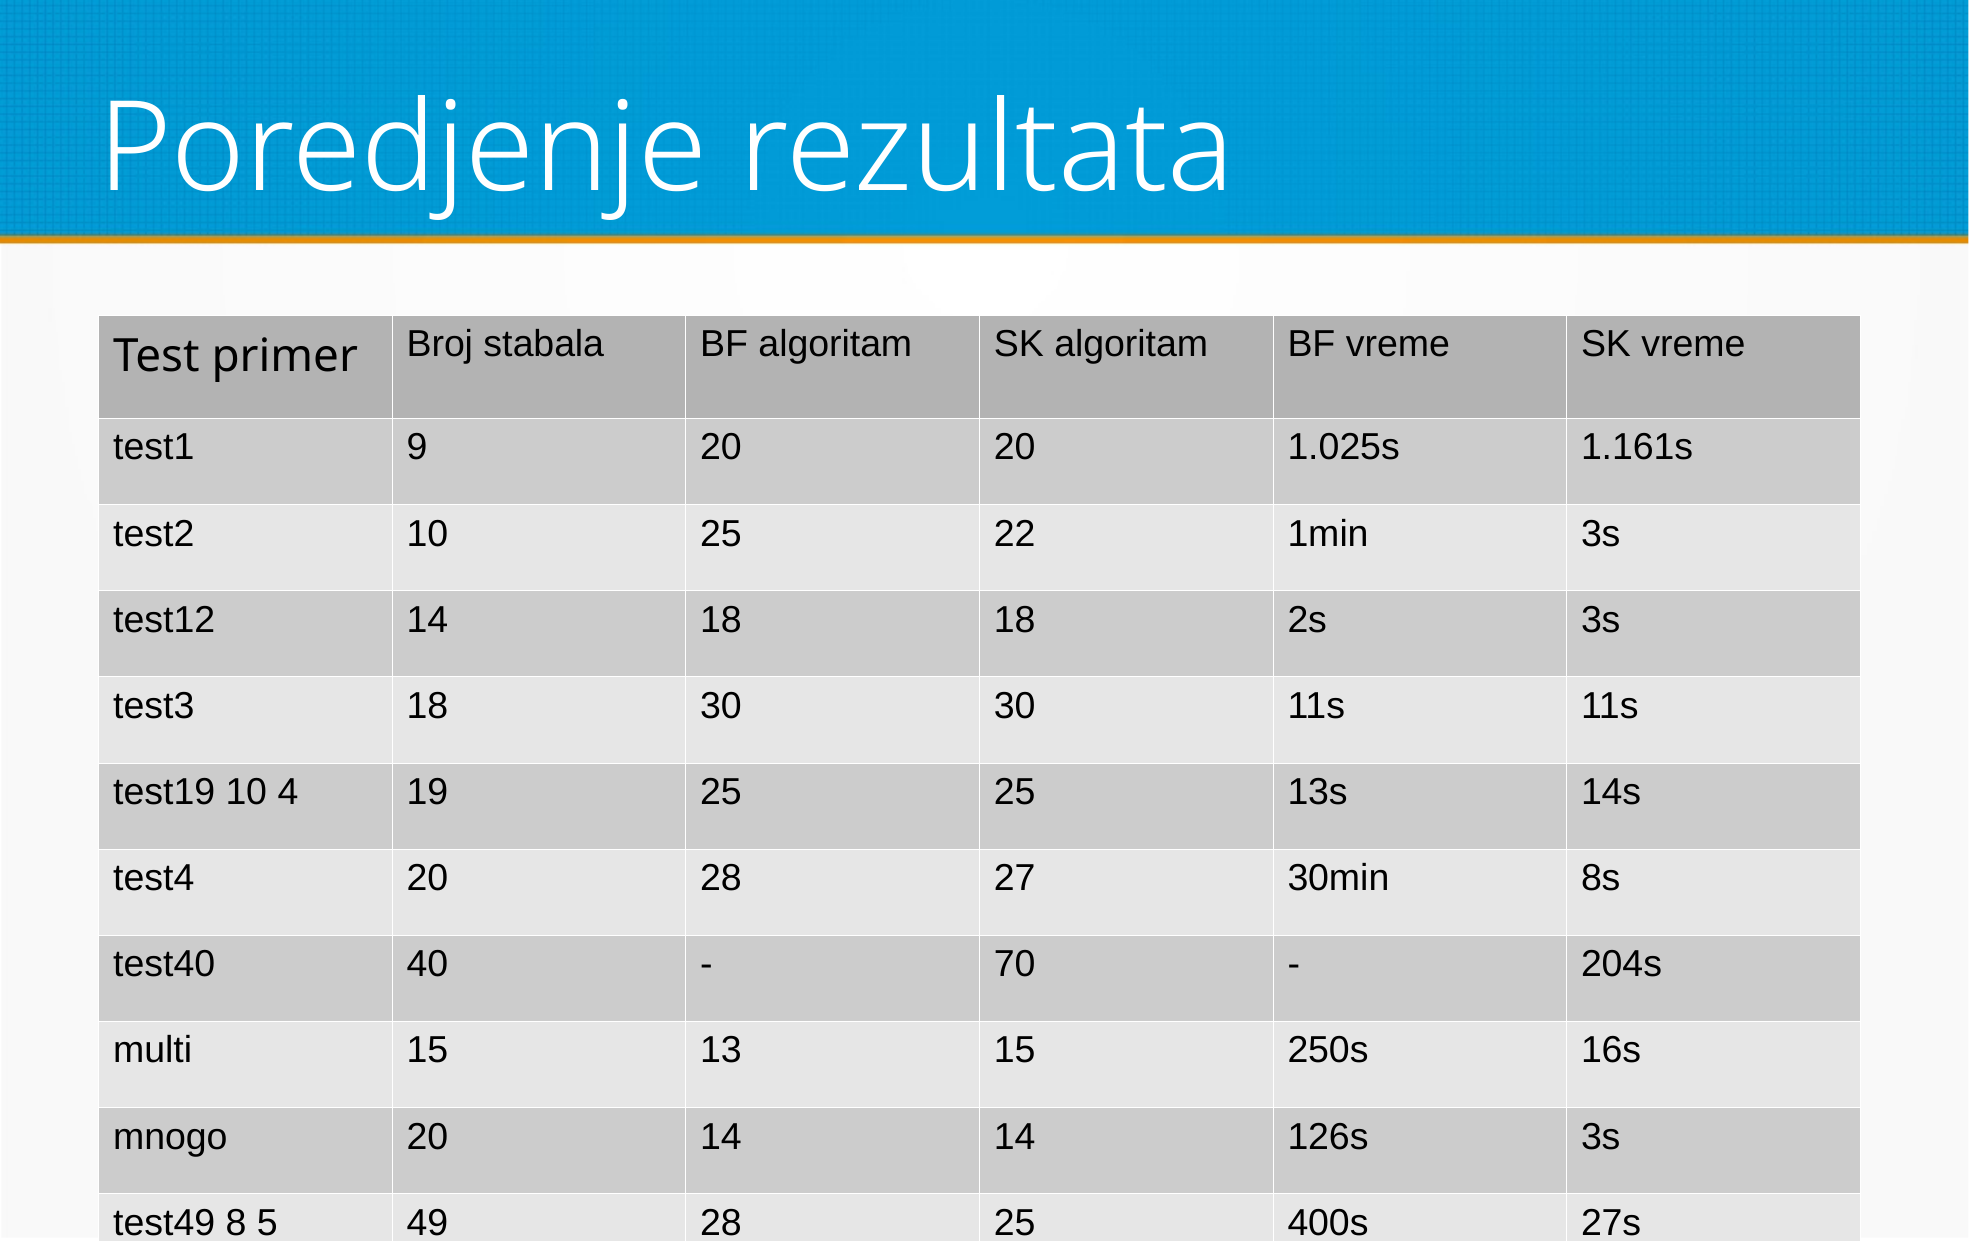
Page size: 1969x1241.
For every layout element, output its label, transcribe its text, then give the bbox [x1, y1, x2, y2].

table_cell 15 [393, 1022, 685, 1107]
table_cell - [1274, 936, 1566, 1021]
table_cell 1min [1274, 505, 1566, 590]
table_cell 25 [980, 1194, 1273, 1241]
table_cell 18 [393, 677, 685, 763]
table_cell 9 [393, 419, 685, 504]
table_cell 1.161s [1567, 419, 1860, 504]
table_cell test49 8 5 [99, 1194, 392, 1241]
table_cell 70 [980, 936, 1273, 1021]
table_cell 14 [686, 1108, 979, 1193]
table_cell multi [99, 1022, 392, 1107]
table_cell 3s [1567, 505, 1860, 590]
table_cell 20 [393, 1108, 685, 1193]
table_cell 2s [1274, 591, 1566, 676]
table_cell 14 [393, 591, 685, 676]
table_cell 27s [1567, 1194, 1860, 1241]
table_cell 15 [980, 1022, 1273, 1107]
table_cell 30 [980, 677, 1273, 763]
table_cell 250s [1274, 1022, 1566, 1107]
table_cell test2 [99, 505, 392, 590]
table_cell 30min [1274, 850, 1566, 935]
table_cell 22 [980, 505, 1273, 590]
table_cell 25 [686, 505, 979, 590]
table_cell test3 [99, 677, 392, 763]
table_header Test primer [99, 316, 392, 418]
table_cell test1 [99, 419, 392, 504]
table_cell test4 [99, 850, 392, 935]
table_cell - [686, 936, 979, 1021]
table_cell 13 [686, 1022, 979, 1107]
table_cell test40 [99, 936, 392, 1021]
table_cell 14s [1567, 764, 1860, 849]
table_cell mnogo [99, 1108, 392, 1193]
table_cell 20 [393, 850, 685, 935]
picture [0, 233, 1969, 1241]
table_cell 28 [686, 1194, 979, 1241]
table_cell 11s [1567, 677, 1860, 763]
table_cell 30 [686, 677, 979, 763]
table_cell 25 [686, 764, 979, 849]
table_cell 27 [980, 850, 1273, 935]
table_cell 3s [1567, 591, 1860, 676]
table_cell 14 [980, 1108, 1273, 1193]
table_cell 18 [980, 591, 1273, 676]
table_cell 16s [1567, 1022, 1860, 1107]
table_cell 3s [1567, 1108, 1860, 1193]
table_cell 1.025s [1274, 419, 1566, 504]
table_cell test19 10 4 [99, 764, 392, 849]
table_cell 28 [686, 850, 979, 935]
table_cell 49 [393, 1194, 685, 1241]
table_header SK algoritam [980, 316, 1273, 418]
table_cell 20 [980, 419, 1273, 504]
table_cell 20 [686, 419, 979, 504]
table_cell 25 [980, 764, 1273, 849]
table_cell 13s [1274, 764, 1566, 849]
title Poredjenje rezultata [98, 19, 1870, 227]
table_cell 40 [393, 936, 685, 1021]
table_header BF algoritam [686, 316, 979, 418]
table_cell 8s [1567, 850, 1860, 935]
table_cell 10 [393, 505, 685, 590]
table_header Broj stabala [393, 316, 685, 418]
table_cell 126s [1274, 1108, 1566, 1193]
table_cell 11s [1274, 677, 1566, 763]
table_cell 19 [393, 764, 685, 849]
table_cell 18 [686, 591, 979, 676]
table_header BF vreme [1274, 316, 1566, 418]
table_cell test12 [99, 591, 392, 676]
table_header SK vreme [1567, 316, 1860, 418]
table_cell 204s [1567, 936, 1860, 1021]
table_cell 400s [1274, 1194, 1566, 1241]
